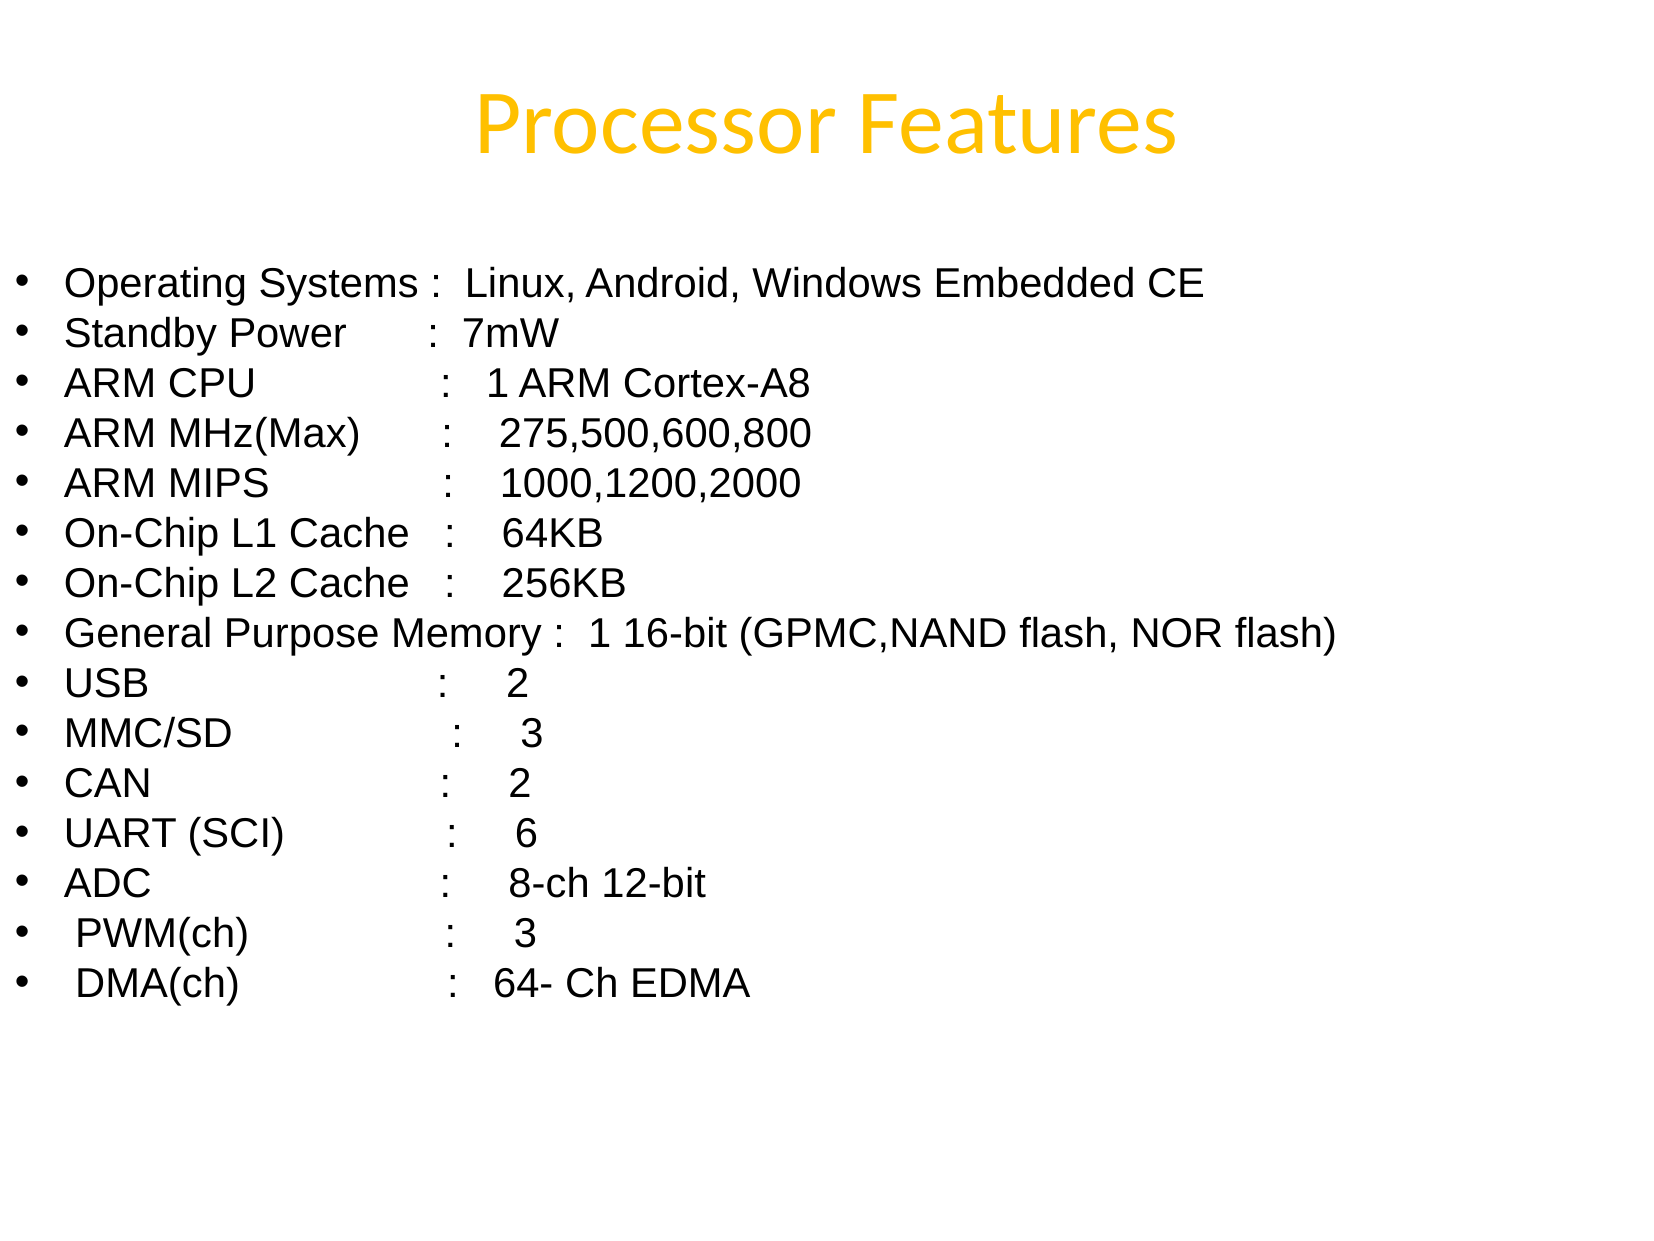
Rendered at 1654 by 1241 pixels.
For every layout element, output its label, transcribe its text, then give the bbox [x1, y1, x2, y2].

text_box Operating Systems : Linux, Android, Windows Embedded CE Standby Power : 7mW ARM CPU : 1 ARM Cortex-A8 ARM MHz(Max) : 275,500,600,800 ARM MIPS : 1000,1200,2000 On-Chip L1 Cache : 64KB On-Chip L2 Cache : 256KB General Purpose Memory : 1 16-bit (GPMC,NAND flash, NOR flash) USB : 2 MMC/SD : 3 CAN : 2 UART (SCI) : 6 ADC : 8-ch 12-bit PWM(ch) : 3 DMA(ch) : 64- Ch EDMA [0, 248, 1599, 1014]
title Processor Features [0, 0, 1654, 345]
